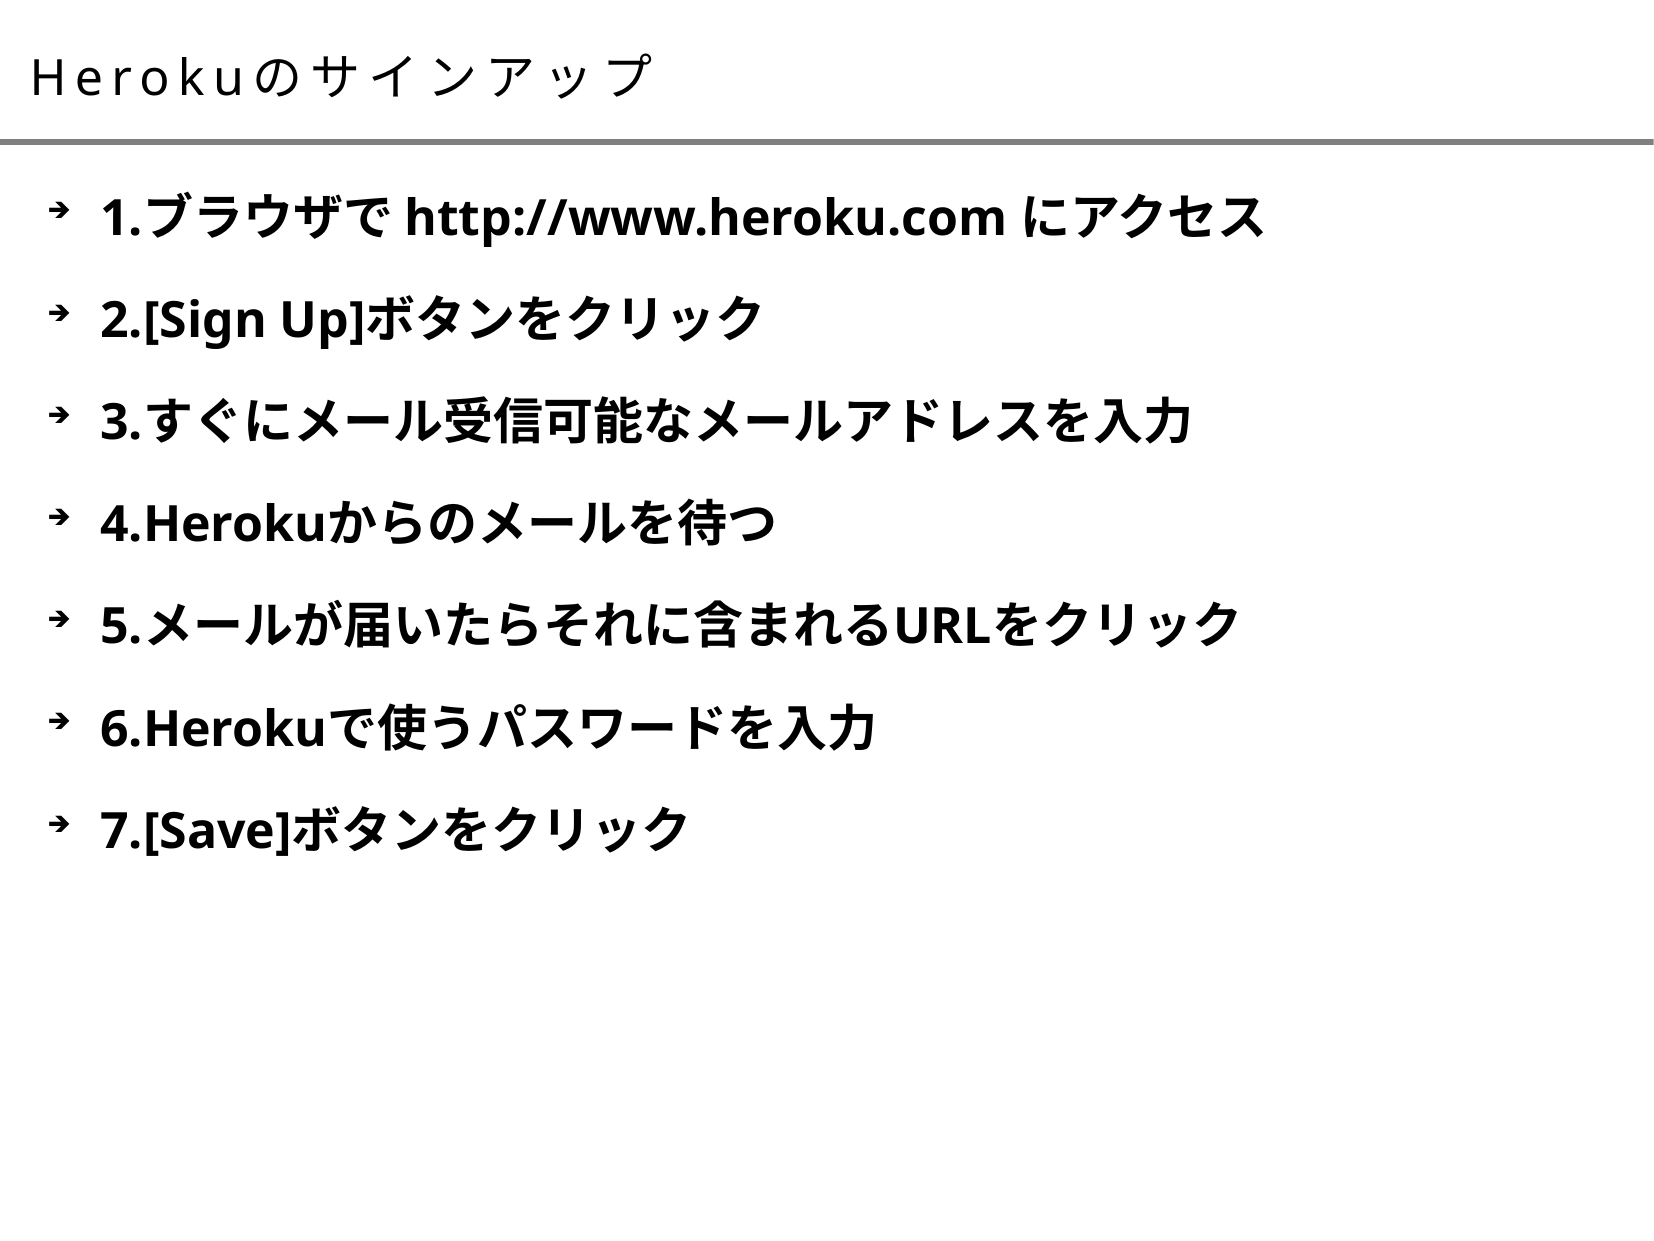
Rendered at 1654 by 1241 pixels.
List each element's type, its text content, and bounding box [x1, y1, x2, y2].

list 1.ブラウザで http://www.heroku.com にアクセス 2.[Sign Up]ボタンをクリック 3.すぐにメール受信可能なメールアドレスを入力 4.Herokuからのメールを待つ 5.メールが届いたらそれに含まれるURLをクリック 6.Herokuで使うパスワードを入力 7.[Save]ボタンをクリック [29, 177, 1625, 1152]
title Herokuのサインアップ [29, 29, 1625, 119]
